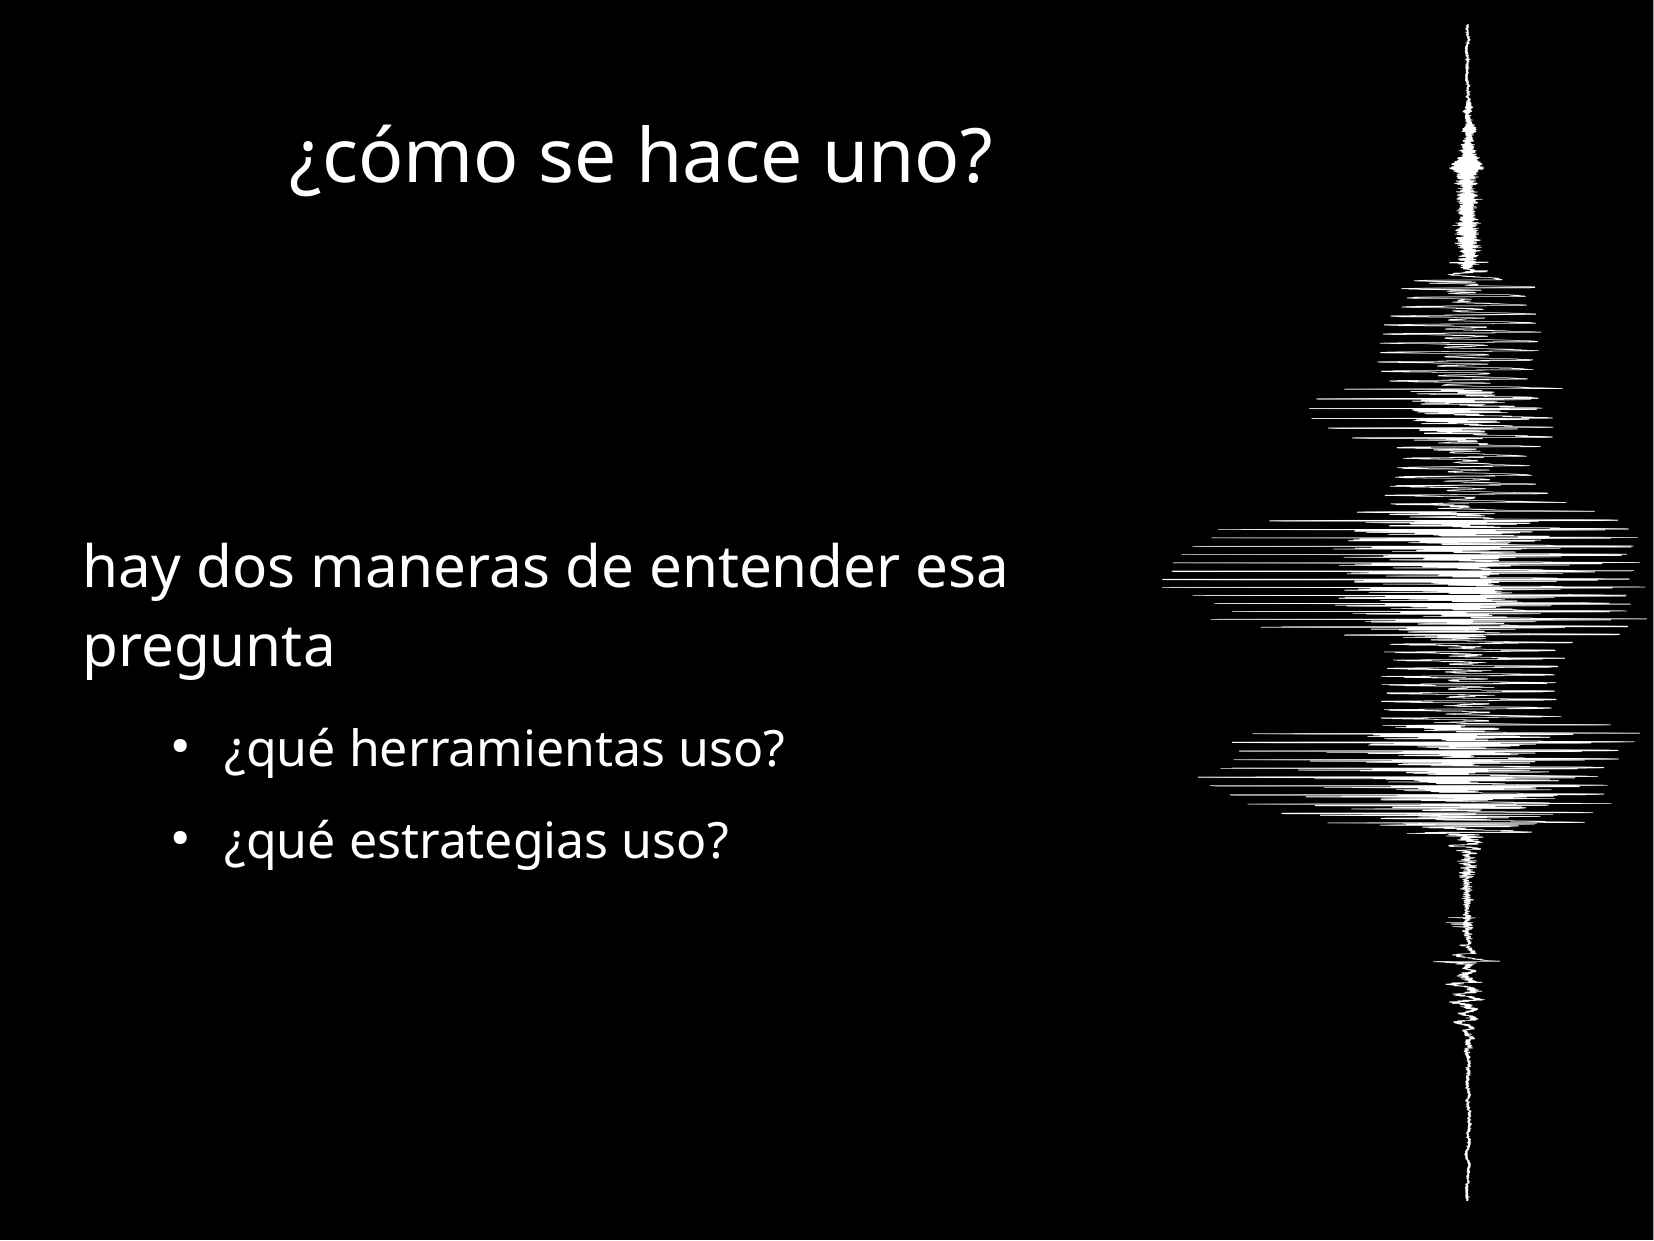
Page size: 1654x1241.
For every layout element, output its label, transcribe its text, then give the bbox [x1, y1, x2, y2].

title ¿cómo se hace uno? [82, 49, 1201, 257]
list hay dos maneras de entender esa pregunta ¿qué herramientas uso? ¿qué estrategias uso? [82, 290, 1201, 1109]
picture [1162, 24, 1647, 1201]
